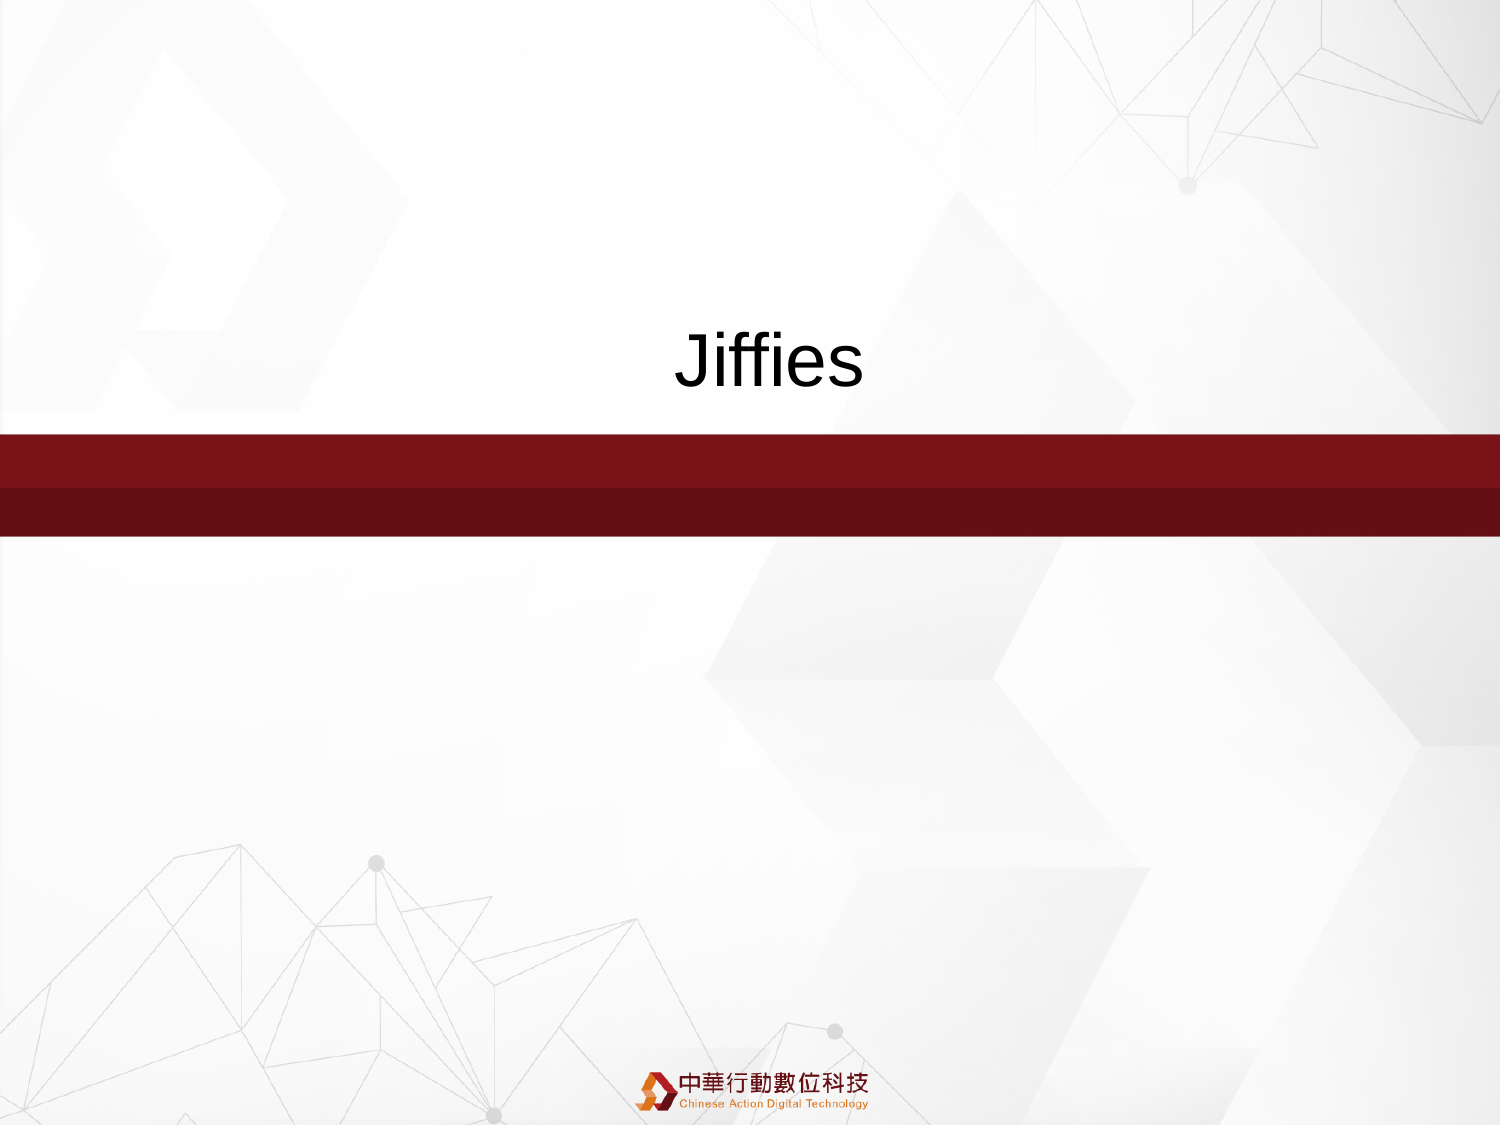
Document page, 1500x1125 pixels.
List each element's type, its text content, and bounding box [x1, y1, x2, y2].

picture [0, 0, 1500, 1125]
title Jiffies [144, 312, 1396, 433]
